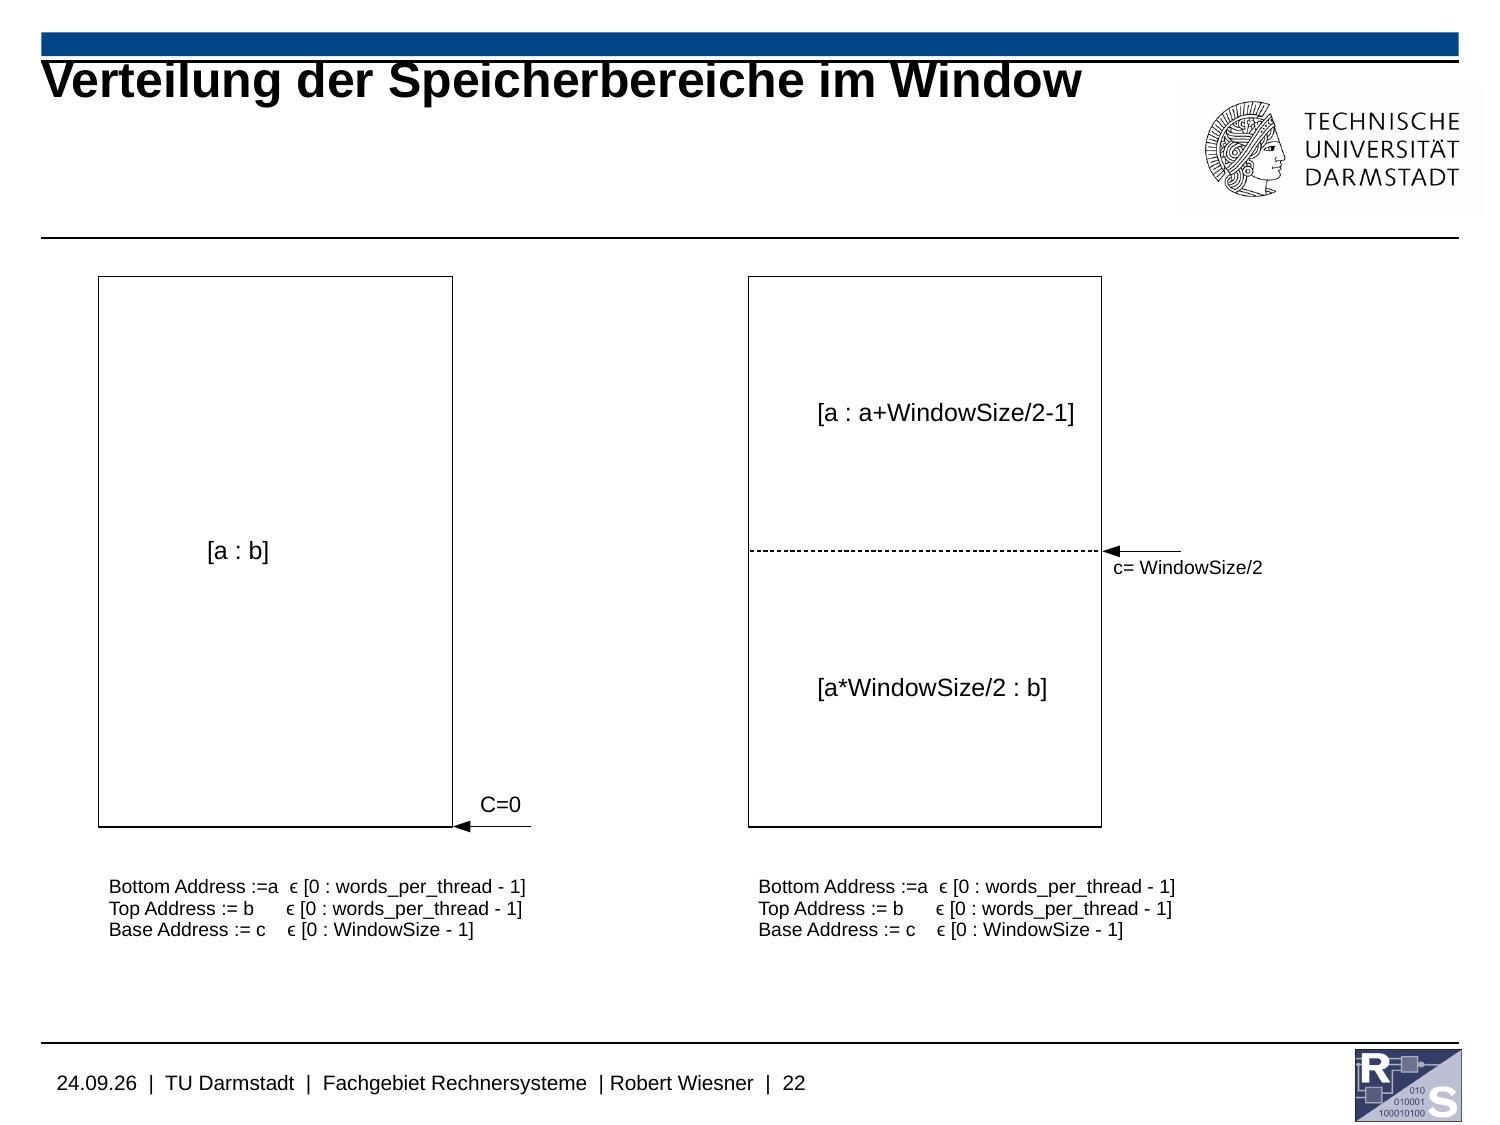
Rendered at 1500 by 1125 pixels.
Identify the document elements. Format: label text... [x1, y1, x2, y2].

picture [708, 236, 1292, 1063]
picture [59, 236, 642, 1063]
picture [1355, 1049, 1462, 1122]
title Verteilung der Speicherbereiche im Window [41, 32, 1131, 183]
